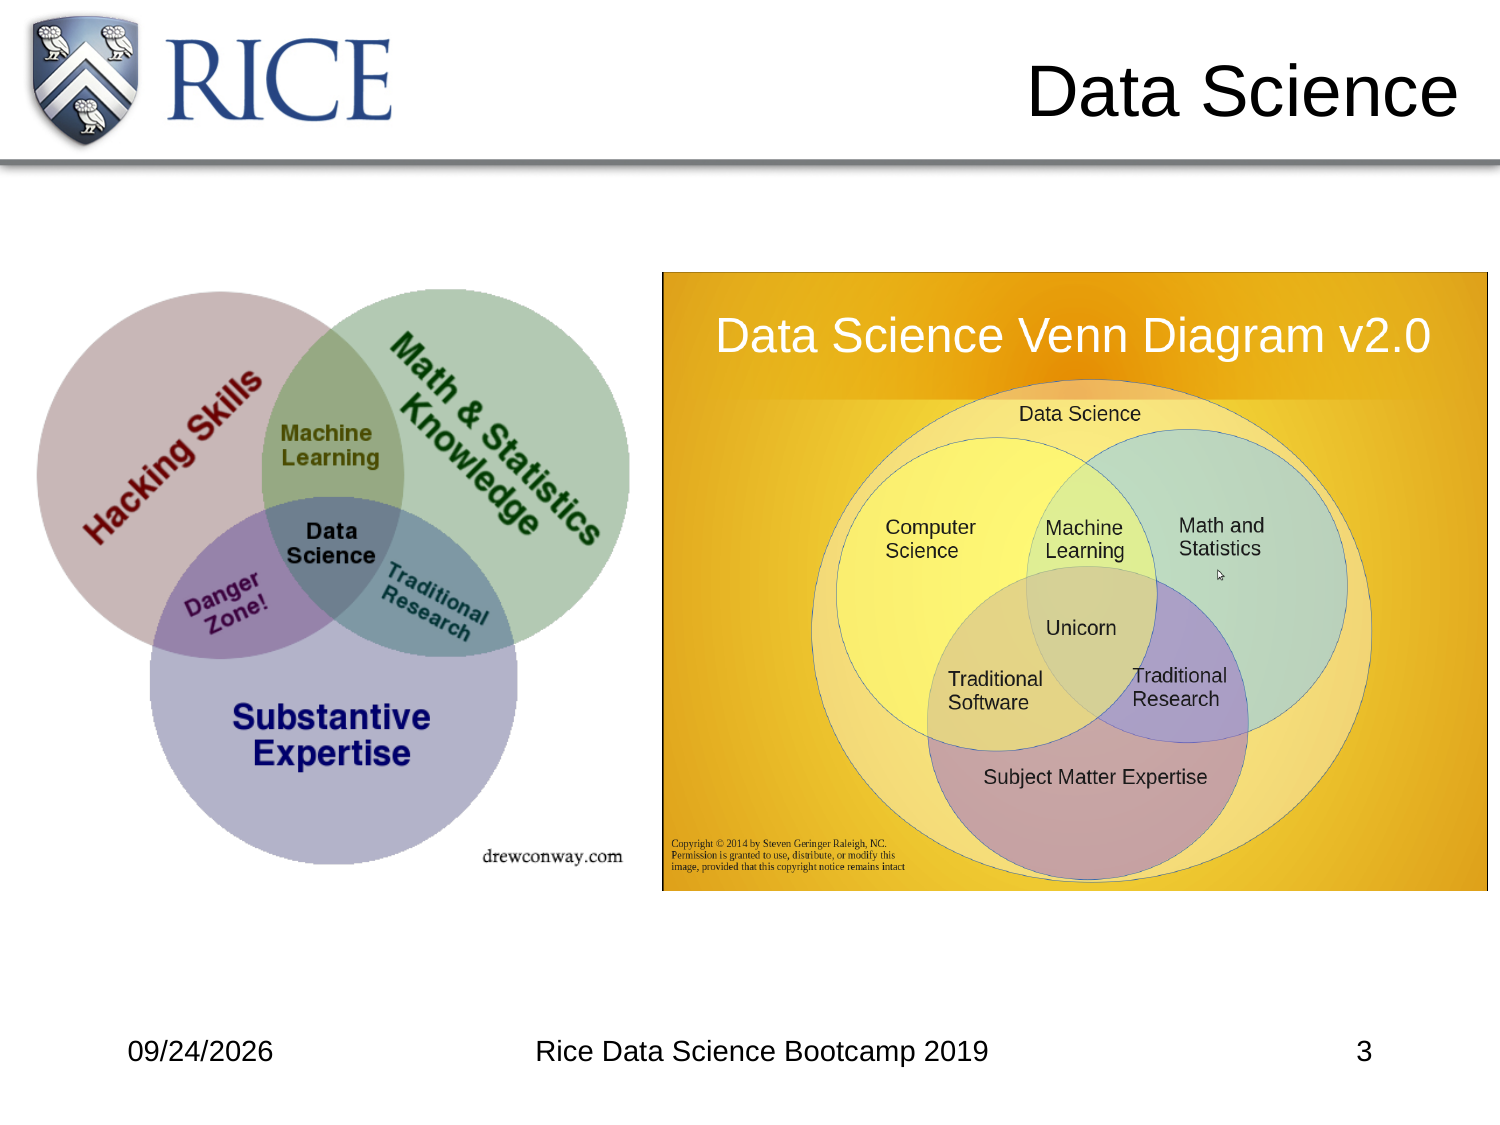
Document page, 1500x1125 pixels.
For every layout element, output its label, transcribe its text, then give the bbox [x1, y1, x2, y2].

picture [0, 0, 1500, 1125]
slide_number 18 [1074, 1025, 1388, 1100]
title Data Science [425, 12, 1475, 163]
footer Rice Data Science Bootcamp 2019 [474, 1025, 1050, 1100]
slide_number 08/13/2019 [112, 1025, 425, 1100]
